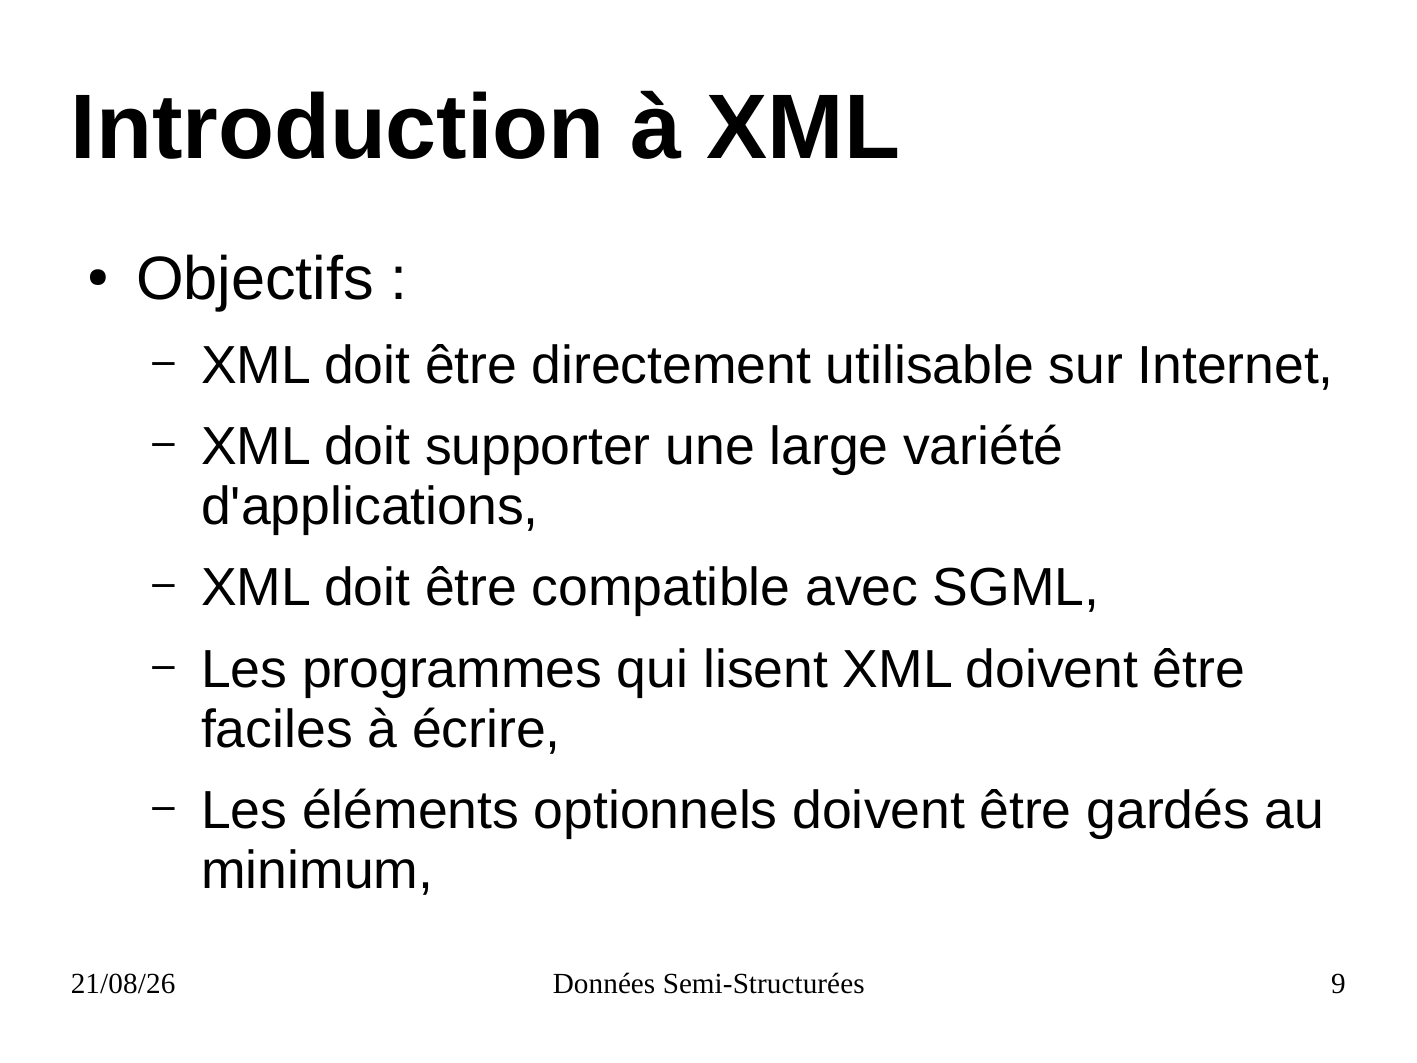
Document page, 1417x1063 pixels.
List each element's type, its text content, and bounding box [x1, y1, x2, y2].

list Objectifs : XML doit être directement utilisable sur Internet, XML doit supporter une large variété d'applications, XML doit être compatible avec SGML, Les programmes qui lisent XML doivent être faciles à écrire, Les éléments optionnels doivent être gardés au minimum, [70, 244, 1346, 925]
title Introduction à XML [70, 42, 1346, 212]
